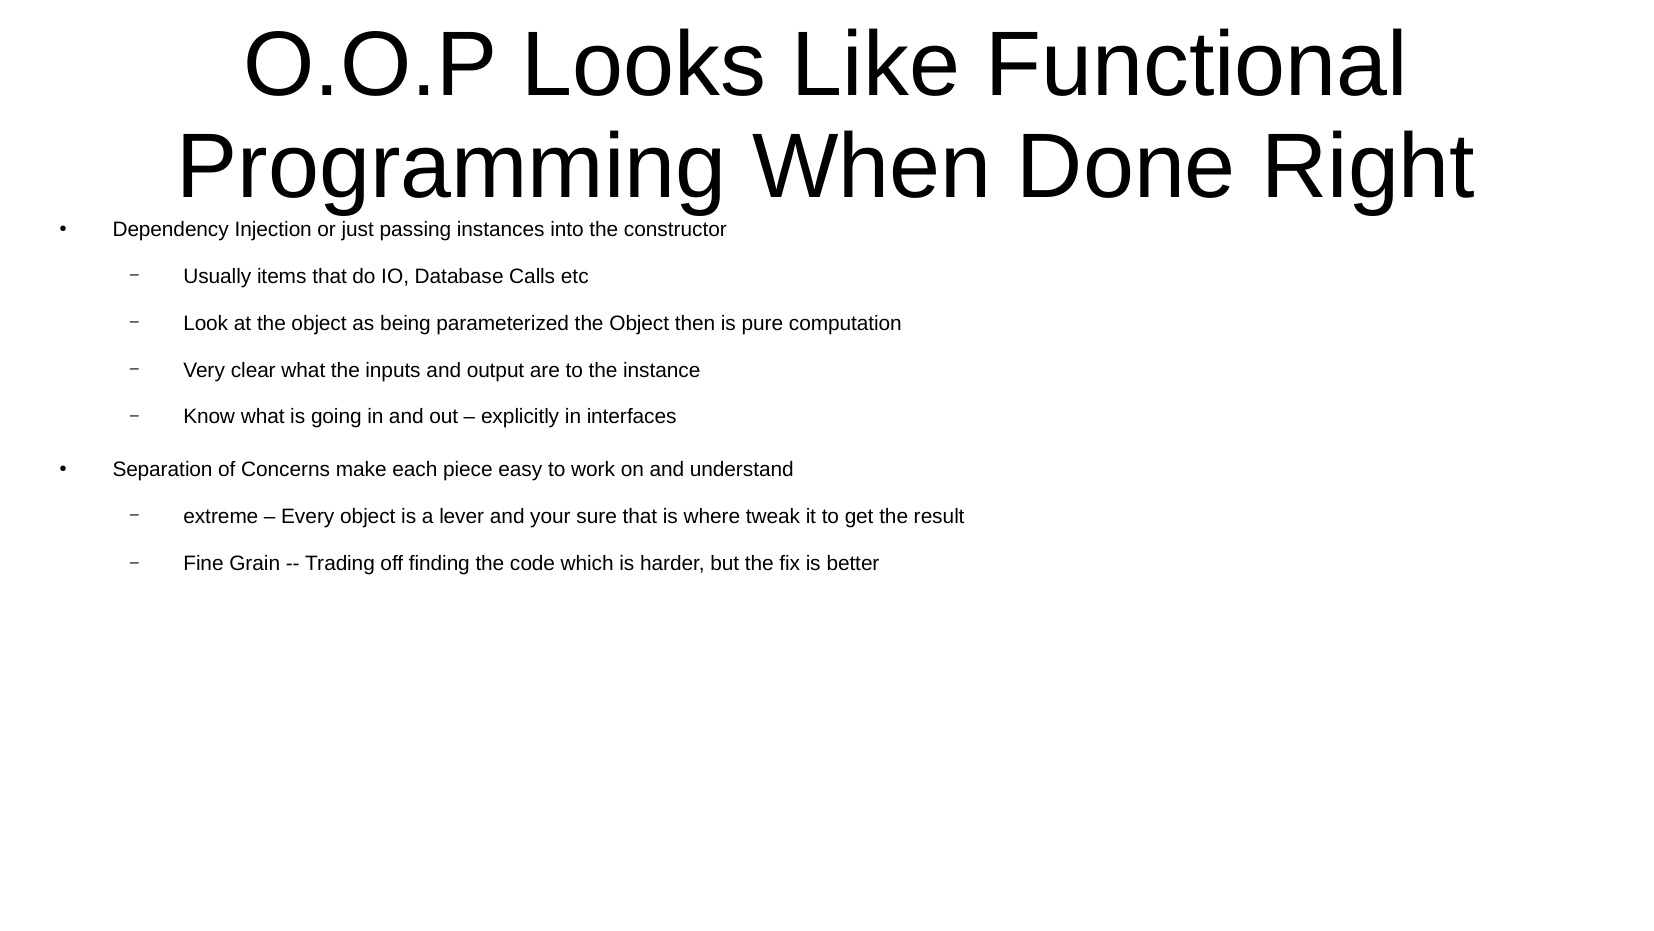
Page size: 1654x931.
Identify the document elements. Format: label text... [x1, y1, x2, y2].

title O.O.P Looks Like Functional Programming When Done Right [82, 12, 1571, 217]
list Dependency Injection or just passing instances into the constructor Usually items that do IO, Database Calls etc Look at the object as being parameterized the Object then is pure computation Very clear what the inputs and output are to the instance Know what is going in and out – explicitly in interfaces Separation of Concerns make each piece easy to work on and understand extreme – Every object is a lever and your sure that is where tweak it to get the result Fine Grain -- Trading off finding the code which is harder, but the fix is better [41, 217, 1576, 901]
